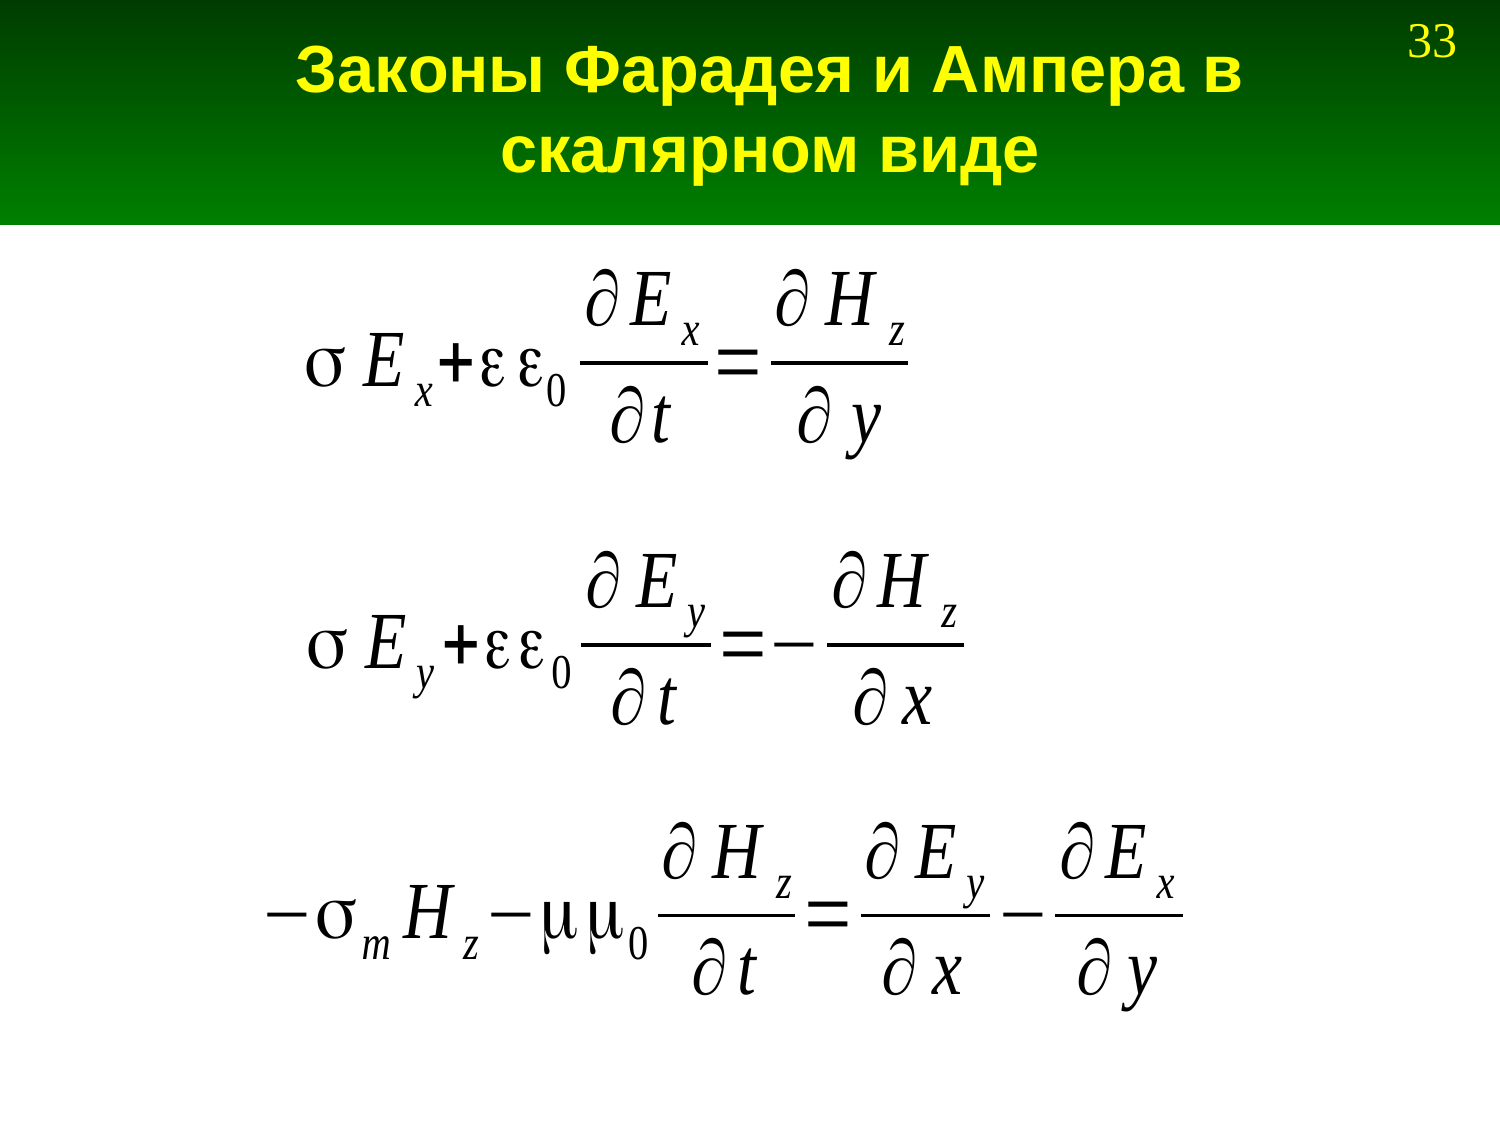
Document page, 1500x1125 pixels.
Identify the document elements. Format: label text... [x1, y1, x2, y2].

chart [289, 536, 983, 743]
title Законы Фарадея и Ампера в скалярном виде [100, 2, 1441, 209]
chart [243, 807, 1201, 1014]
chart [287, 254, 929, 461]
